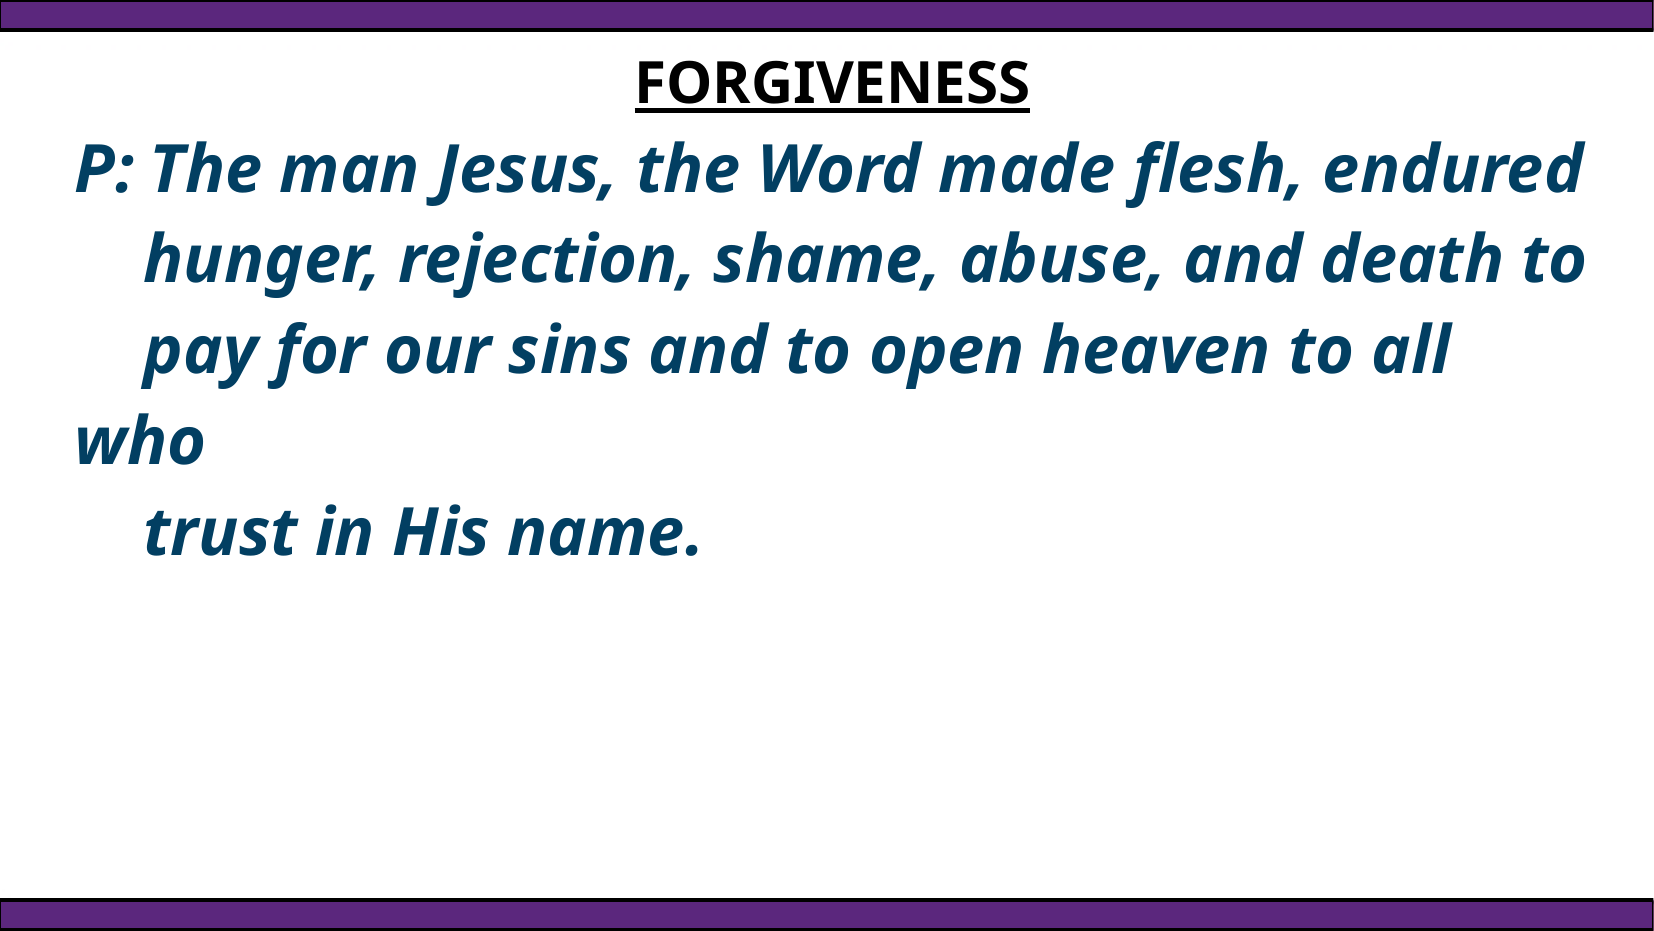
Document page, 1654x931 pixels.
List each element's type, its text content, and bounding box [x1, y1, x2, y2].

text_box [0, 900, 1654, 931]
picture [0, 31, 1654, 900]
text_box FORGIVENESS P: The man Jesus, the Word made flesh, endured hunger, rejection, shame, abuse, and death to pay for our sins and to open heaven to all who trust in His name. [60, 34, 1606, 482]
text_box [0, 0, 1654, 31]
